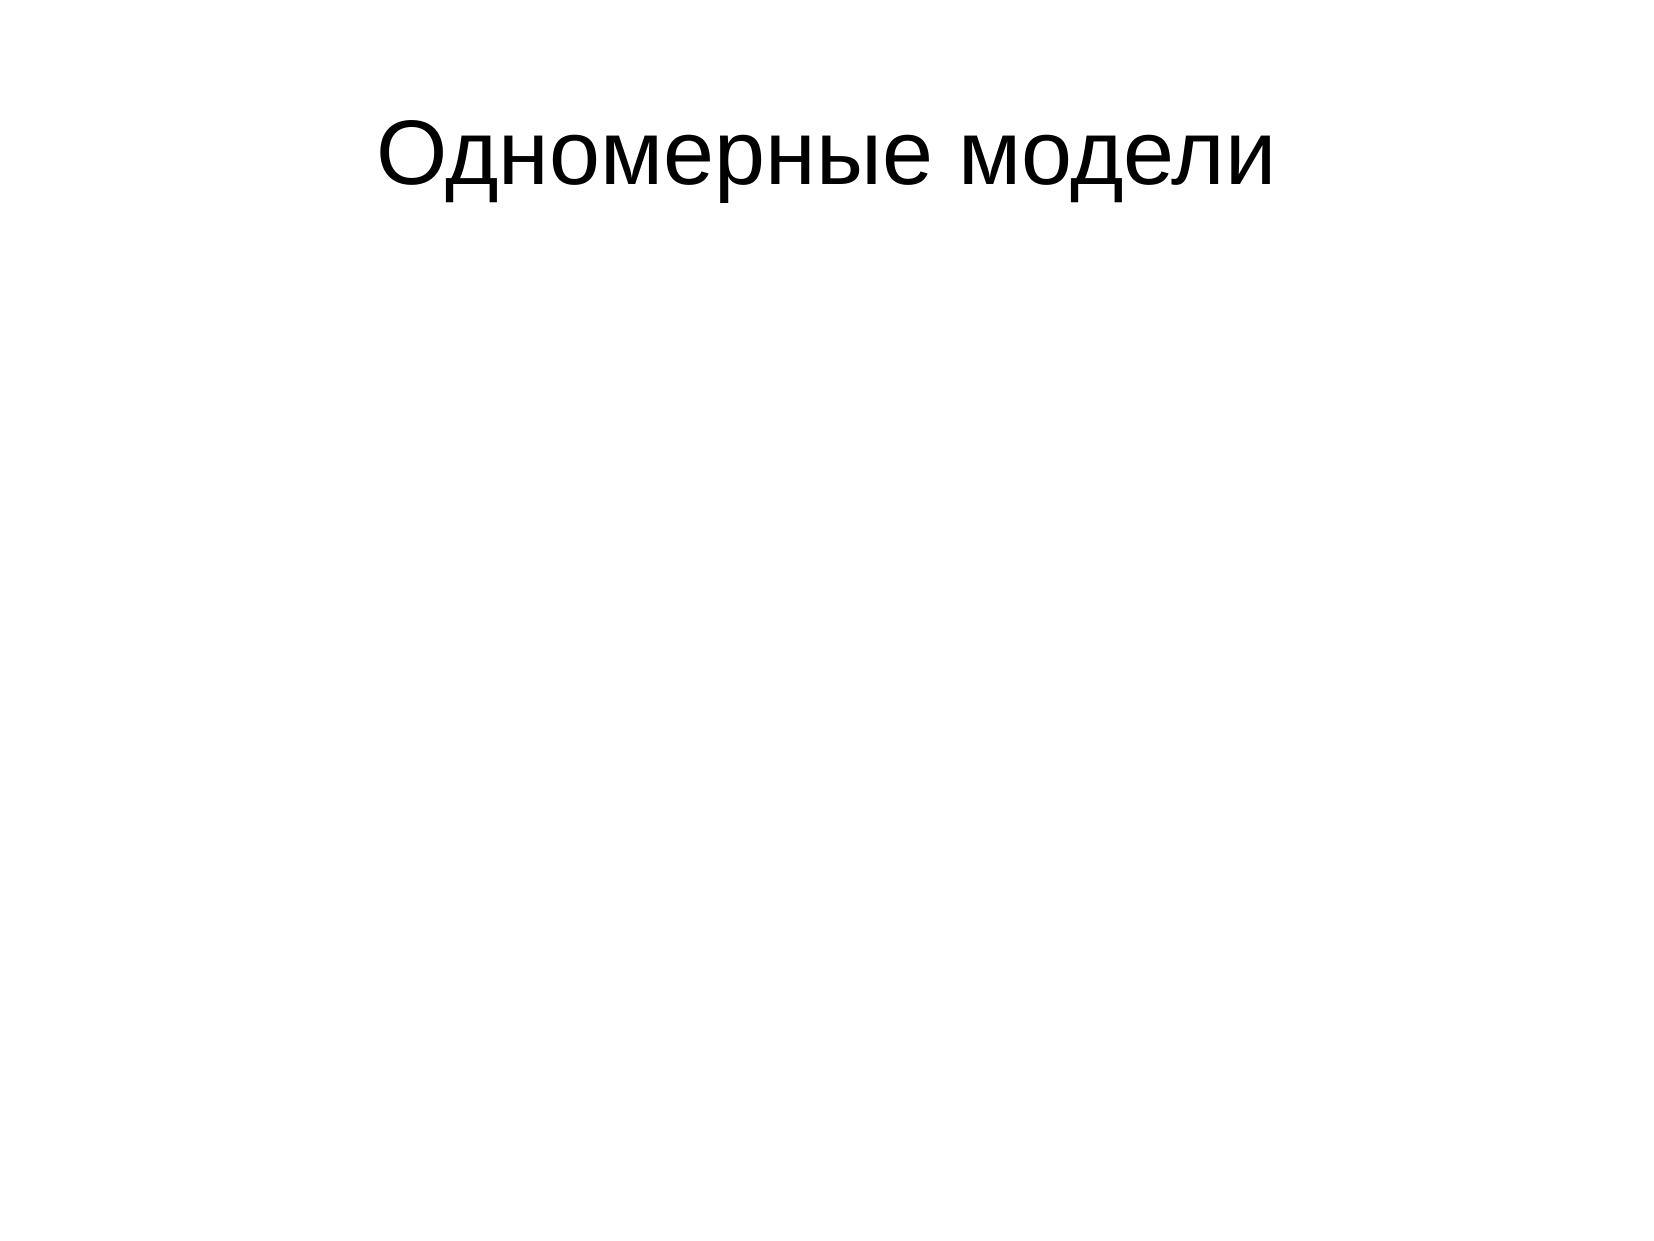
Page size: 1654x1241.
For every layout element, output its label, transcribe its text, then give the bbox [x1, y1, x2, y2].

title Одномерные модели [82, 49, 1571, 257]
